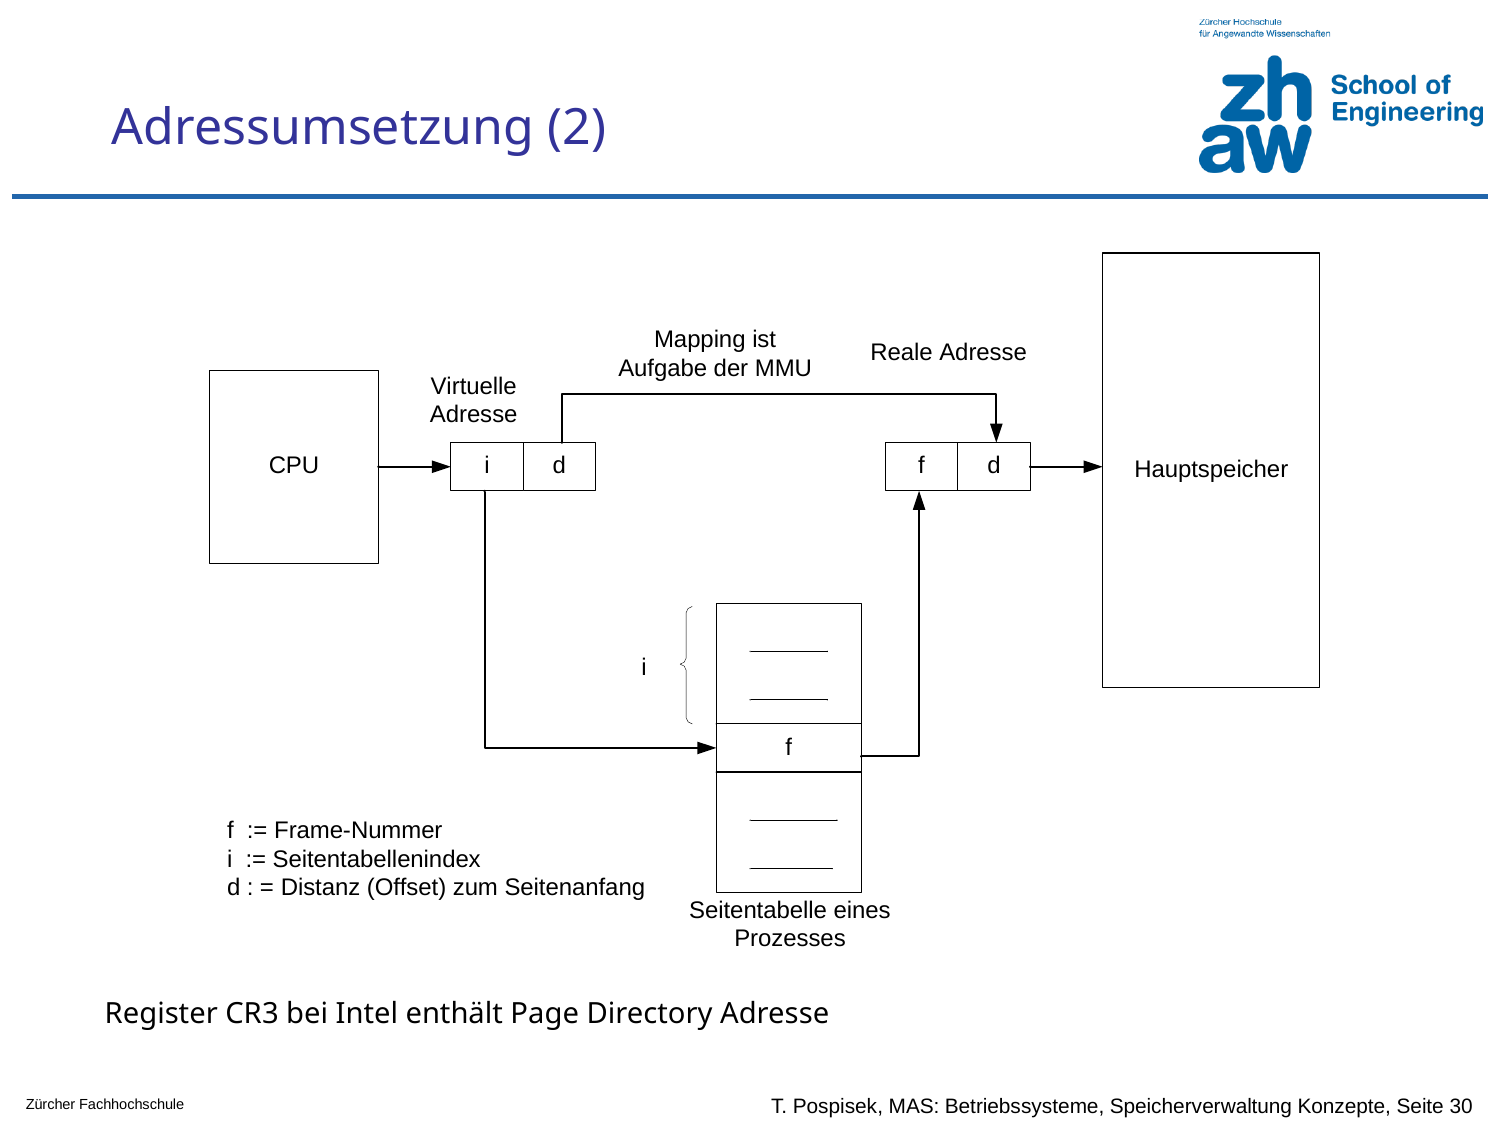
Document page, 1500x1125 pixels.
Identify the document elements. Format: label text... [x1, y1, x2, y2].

picture [1199, 19, 1483, 173]
picture [206, 249, 1323, 957]
title Adressumsetzung (2) [96, 50, 1375, 163]
text_box Register CR3 bei Intel enthält Page Directory Adresse [89, 987, 845, 1038]
